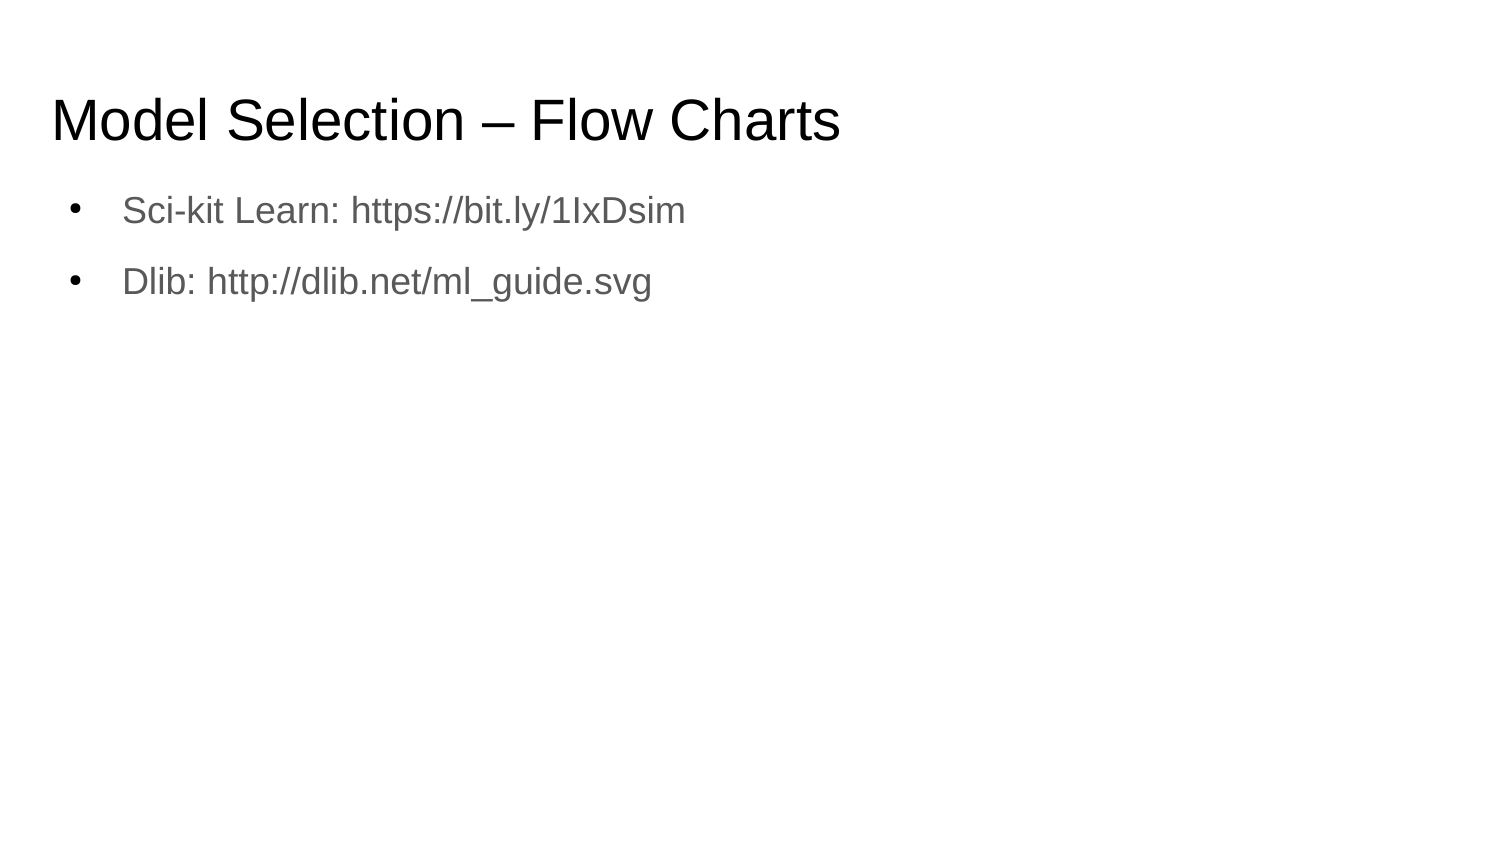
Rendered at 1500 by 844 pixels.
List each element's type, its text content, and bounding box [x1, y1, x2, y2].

title Model Selection – Flow Charts [51, 72, 1449, 167]
list Sci-kit Learn: https://bit.ly/1IxDsim Dlib: http://dlib.net/ml_guide.svg [51, 189, 1449, 750]
